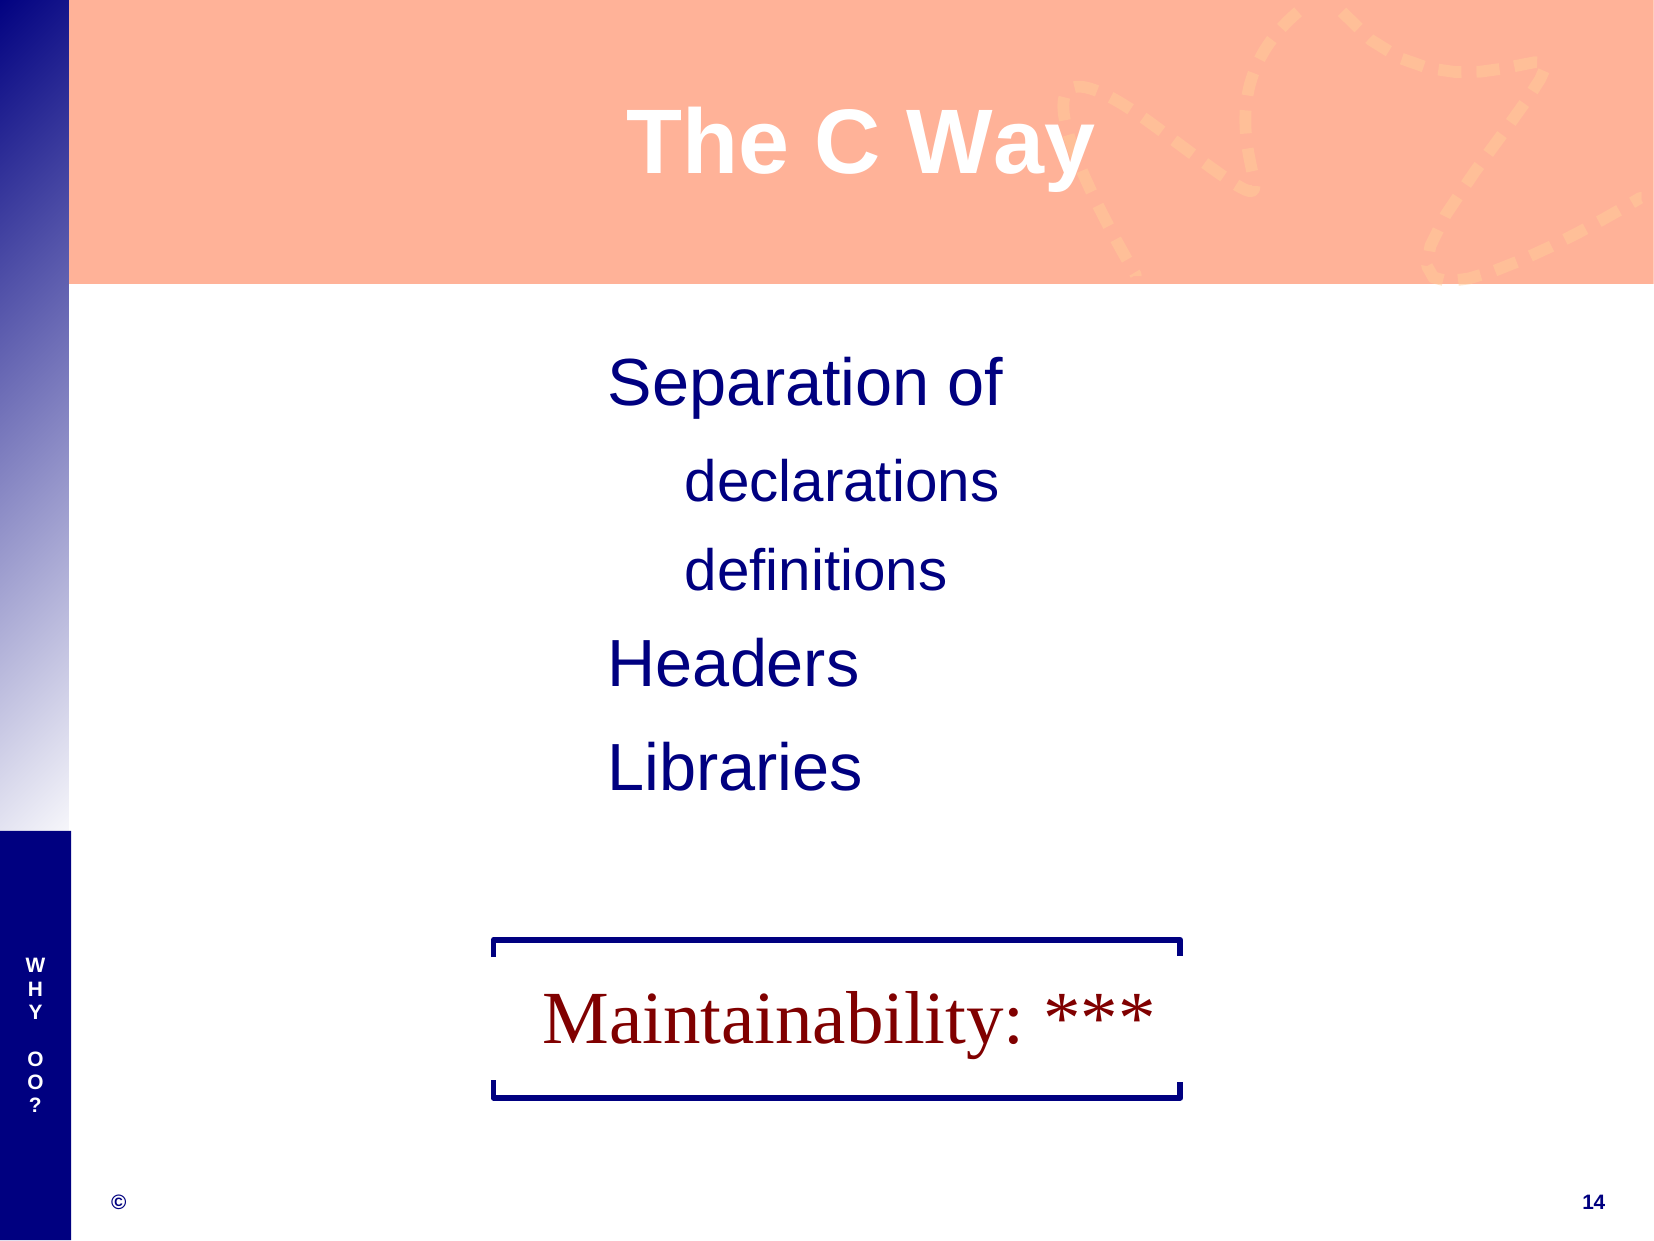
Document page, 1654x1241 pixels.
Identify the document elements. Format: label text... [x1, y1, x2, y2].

title The C Way [106, 37, 1617, 246]
text_box Maintainability: *** [506, 928, 1168, 1108]
list Separation of declarations definitions Headers Libraries [590, 344, 1084, 828]
text_box W H Y O O ? [0, 830, 71, 1241]
